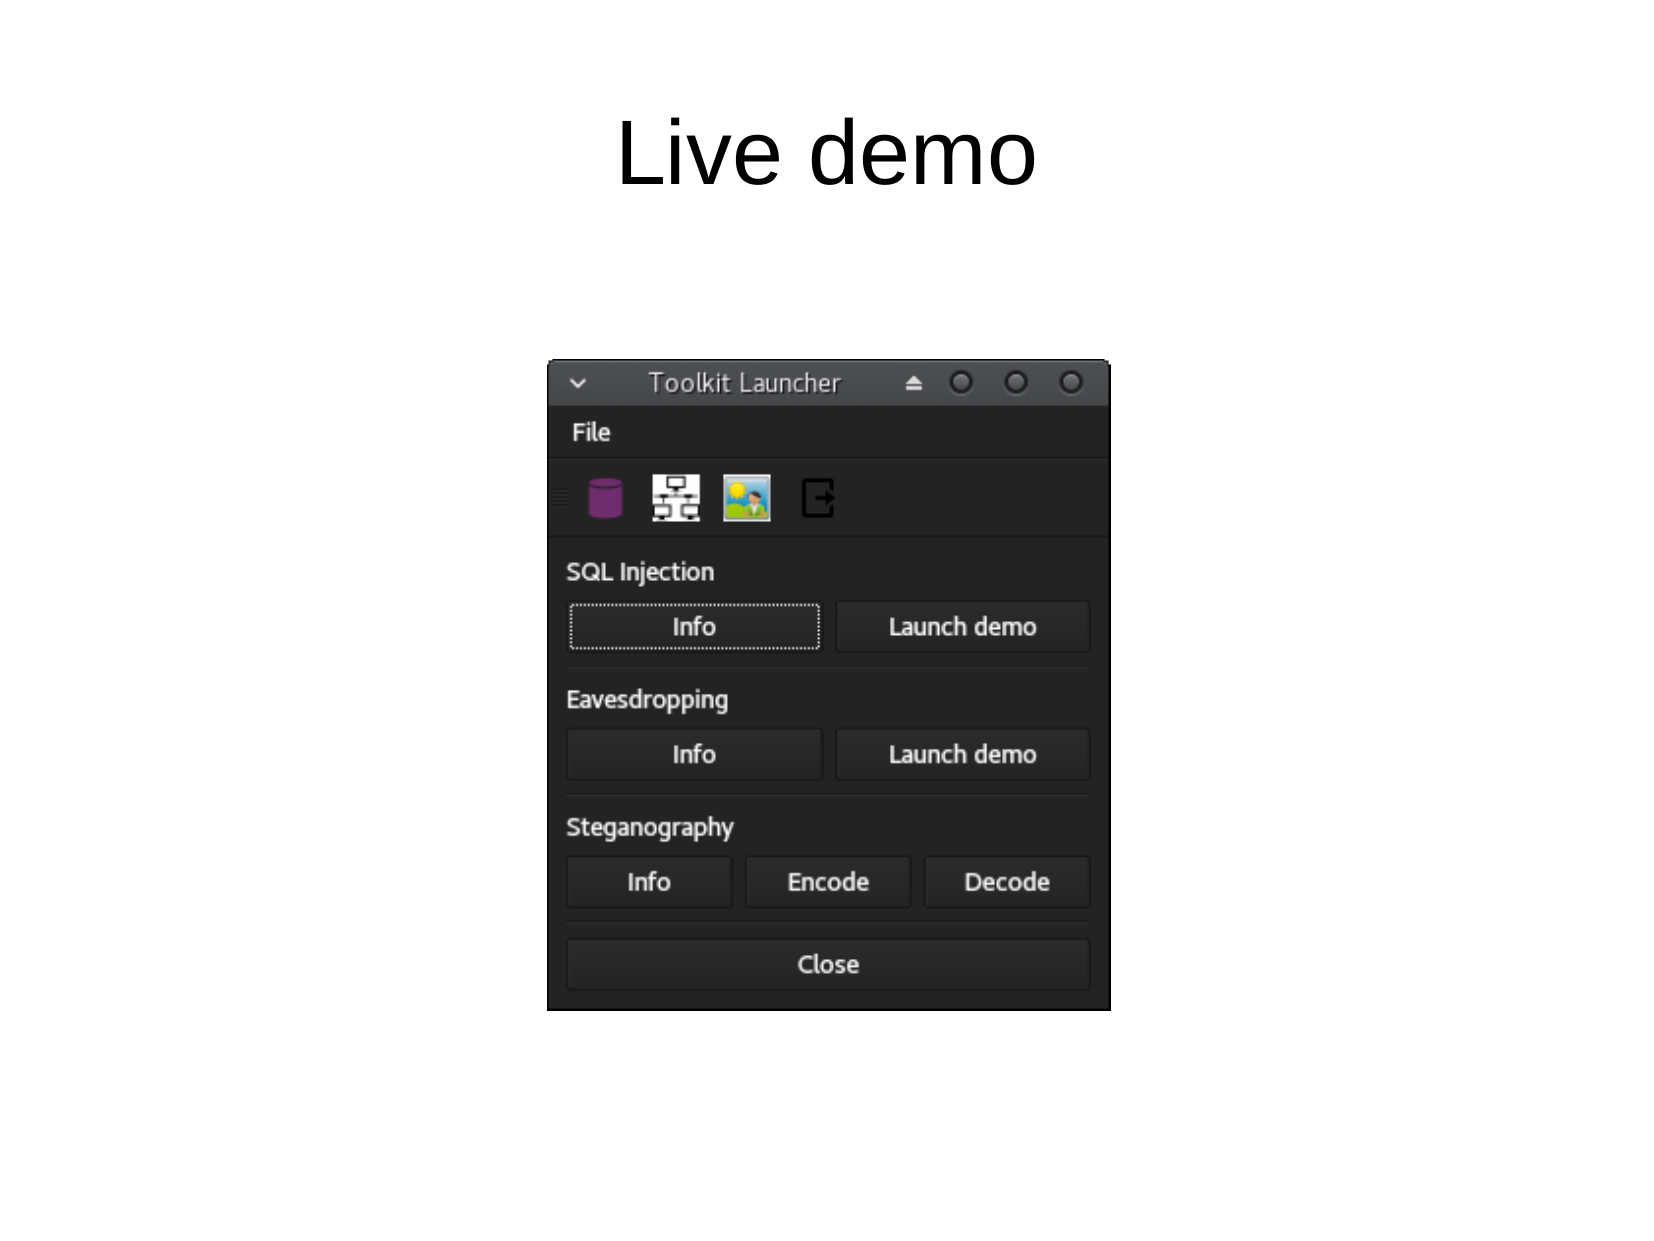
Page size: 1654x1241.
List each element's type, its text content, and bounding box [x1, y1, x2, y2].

picture [547, 359, 1111, 1011]
title Live demo [82, 49, 1571, 257]
